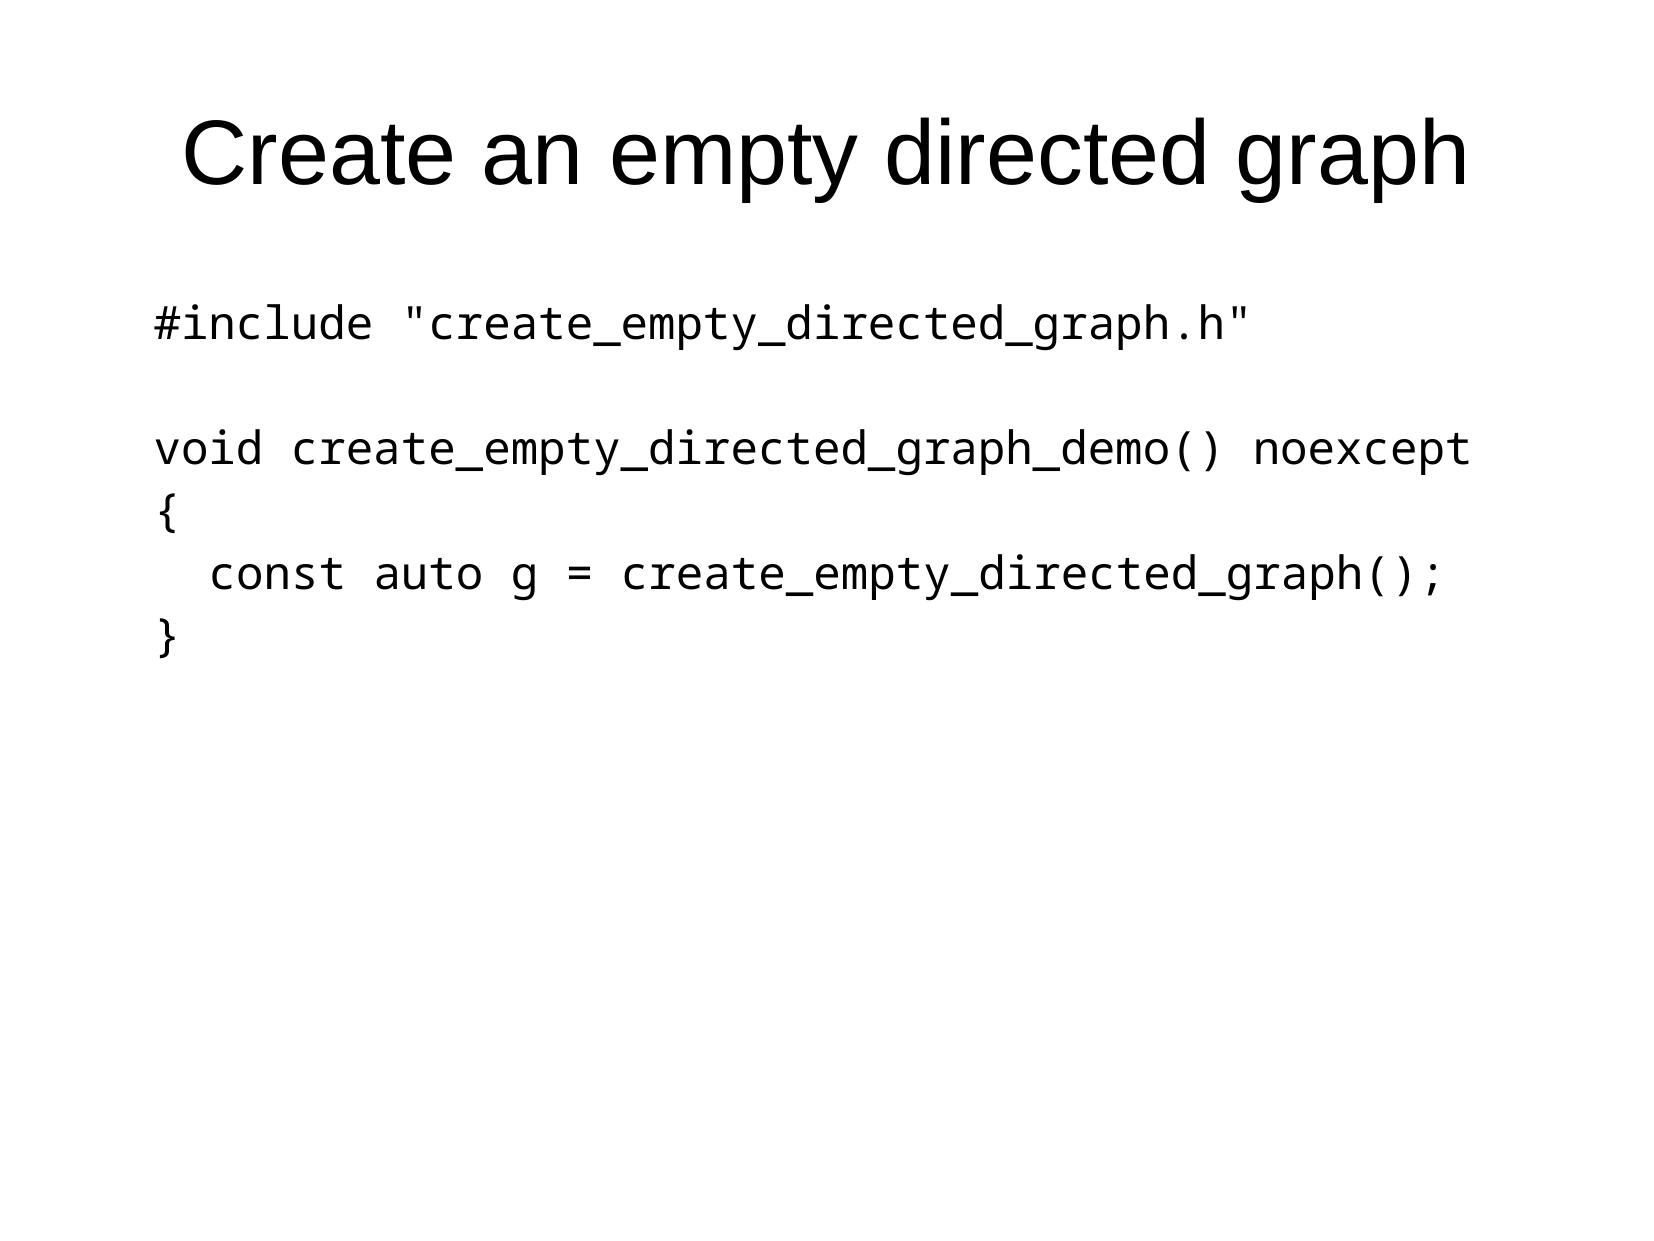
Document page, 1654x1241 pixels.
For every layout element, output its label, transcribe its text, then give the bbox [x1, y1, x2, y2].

list #include "create_empty_directed_graph.h" void create_empty_directed_graph_demo() noexcept { const auto g = create_empty_directed_graph(); } [82, 290, 1571, 721]
title Create an empty directed graph [82, 49, 1571, 257]
